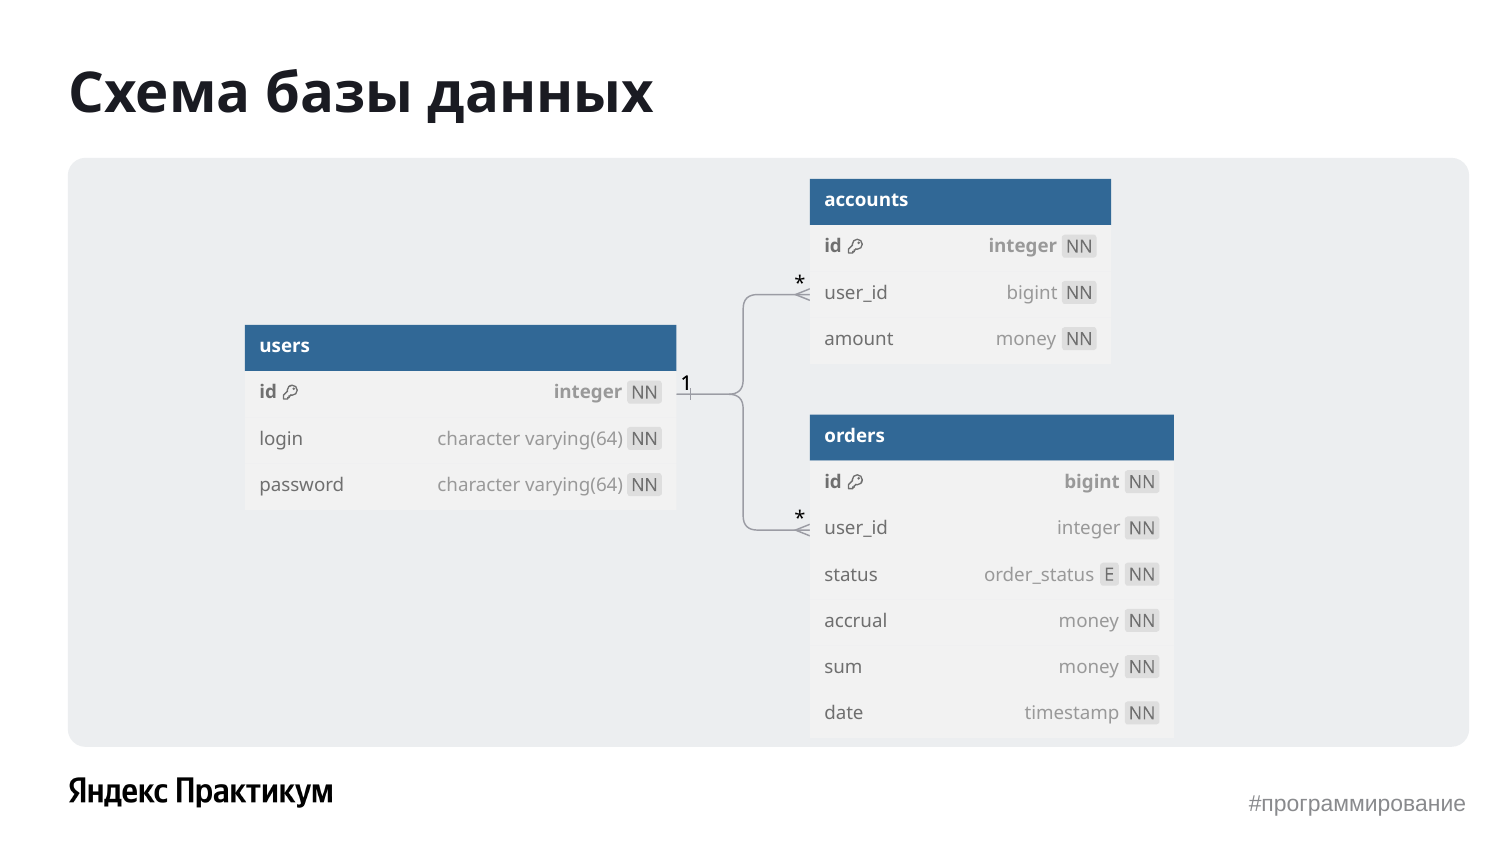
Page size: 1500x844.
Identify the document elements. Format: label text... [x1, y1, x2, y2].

title Схема базы данных [63, 60, 1470, 158]
picture [244, 178, 1182, 739]
picture [67, 773, 336, 808]
